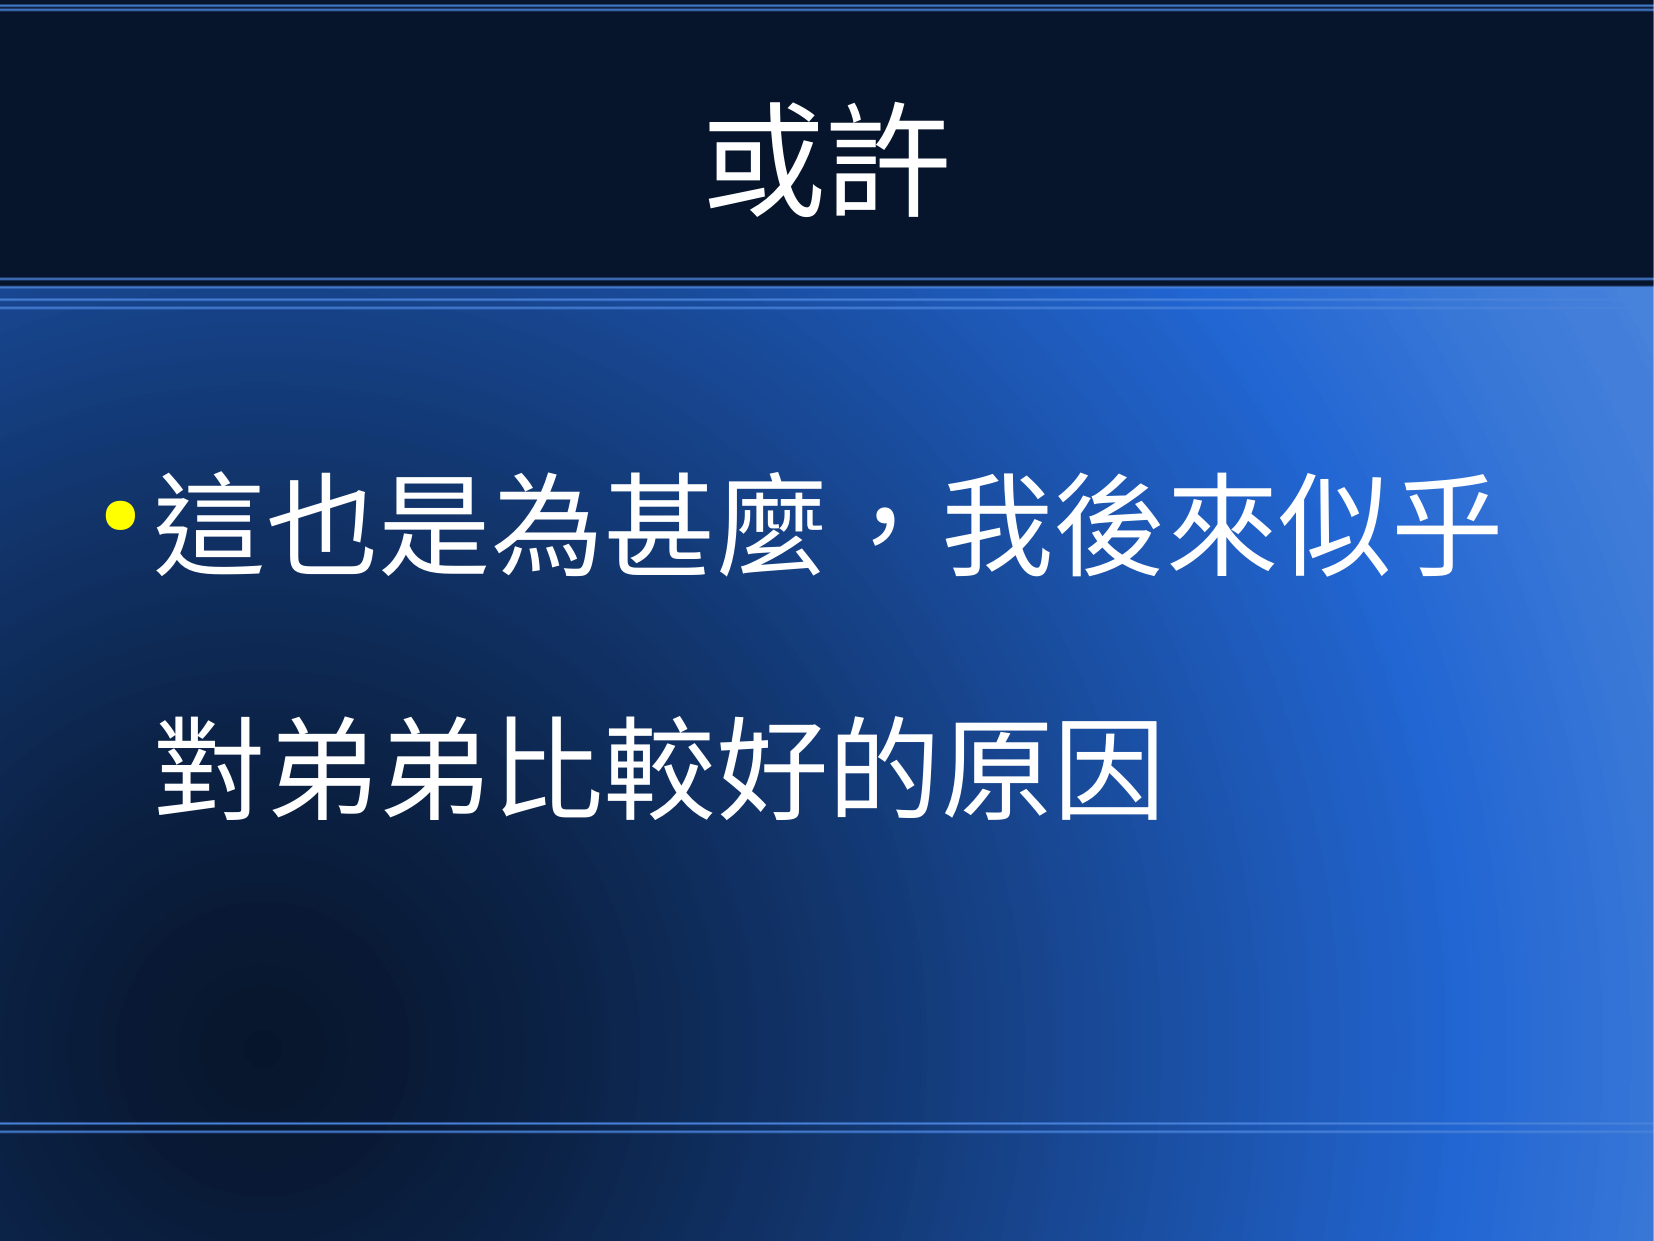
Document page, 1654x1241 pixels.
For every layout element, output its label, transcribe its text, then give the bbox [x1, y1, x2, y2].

title 或許 [82, 49, 1571, 257]
picture [0, 0, 1654, 1241]
list 這也是為甚麼，我後來似乎對弟弟比較好的原因 [82, 355, 1571, 1241]
